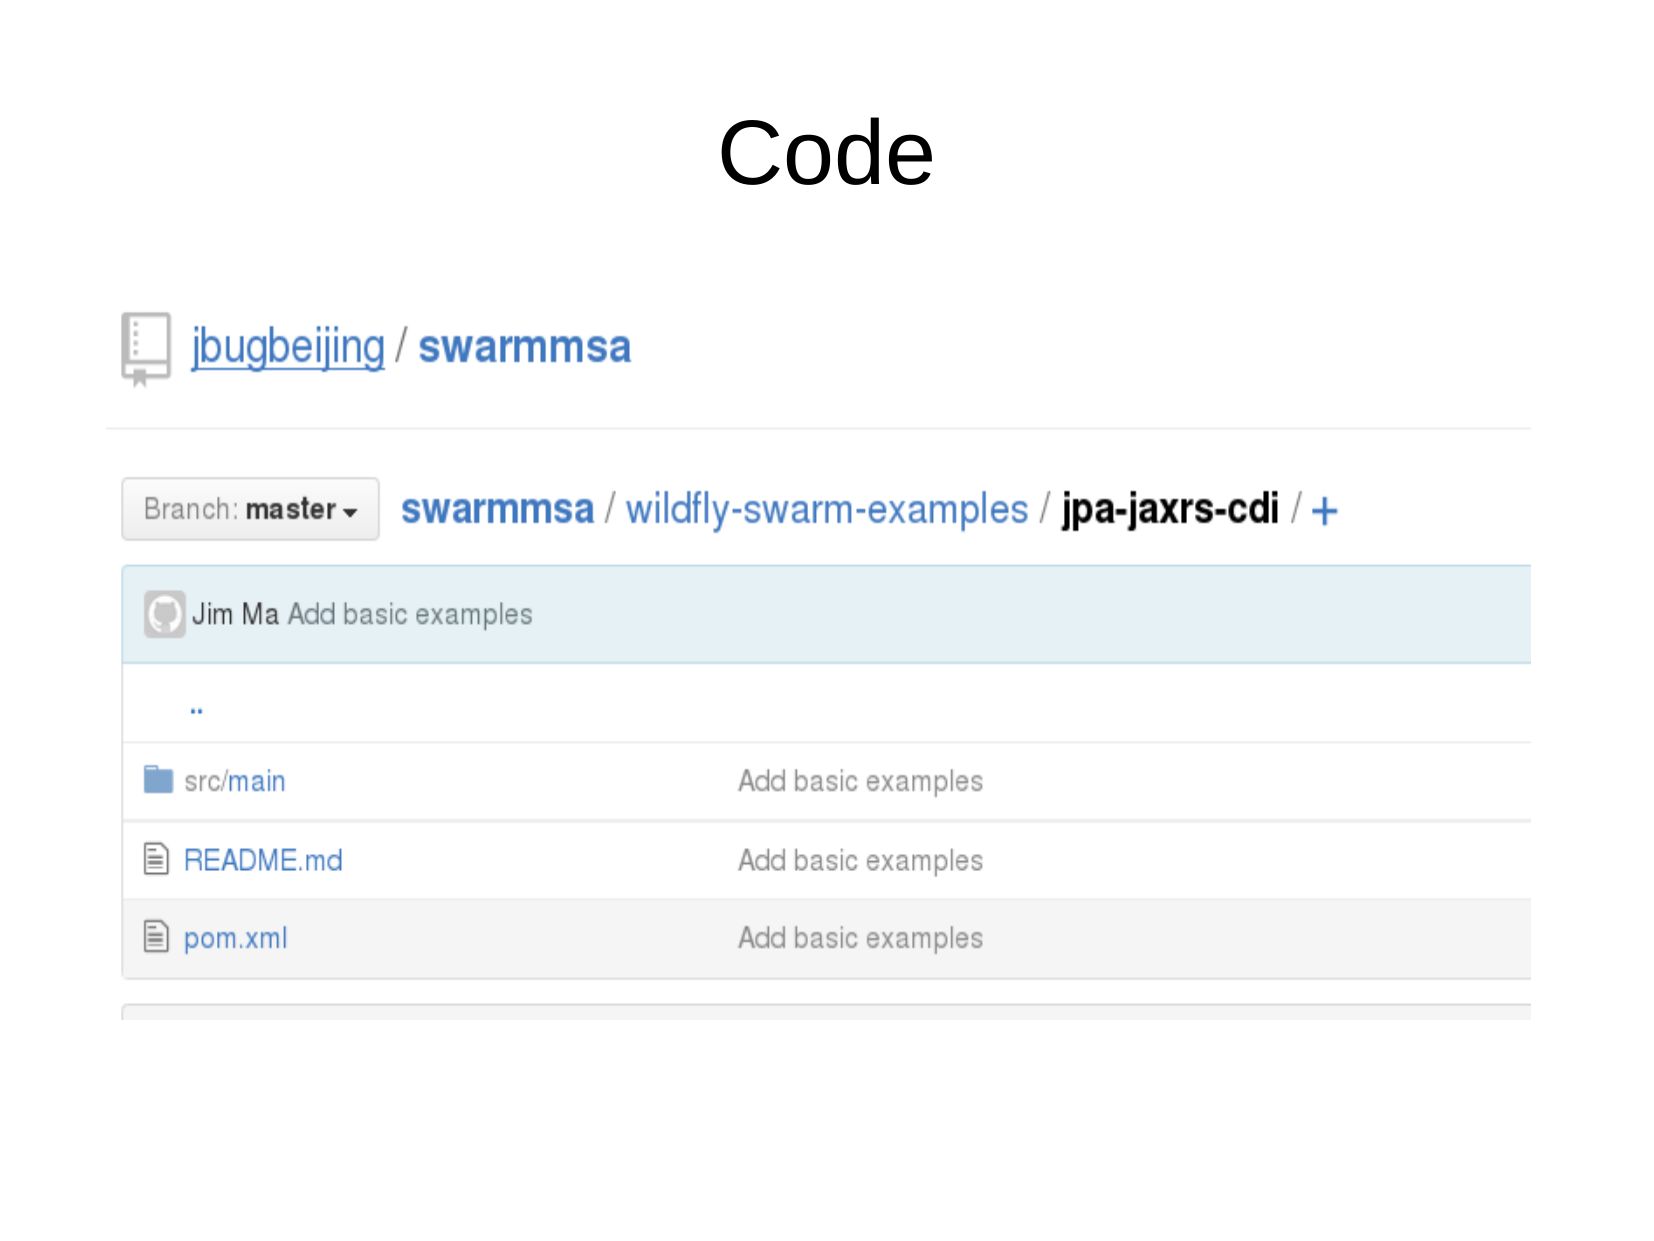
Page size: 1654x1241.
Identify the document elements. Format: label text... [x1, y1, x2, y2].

title Code [82, 49, 1571, 257]
picture [106, 287, 1531, 1021]
